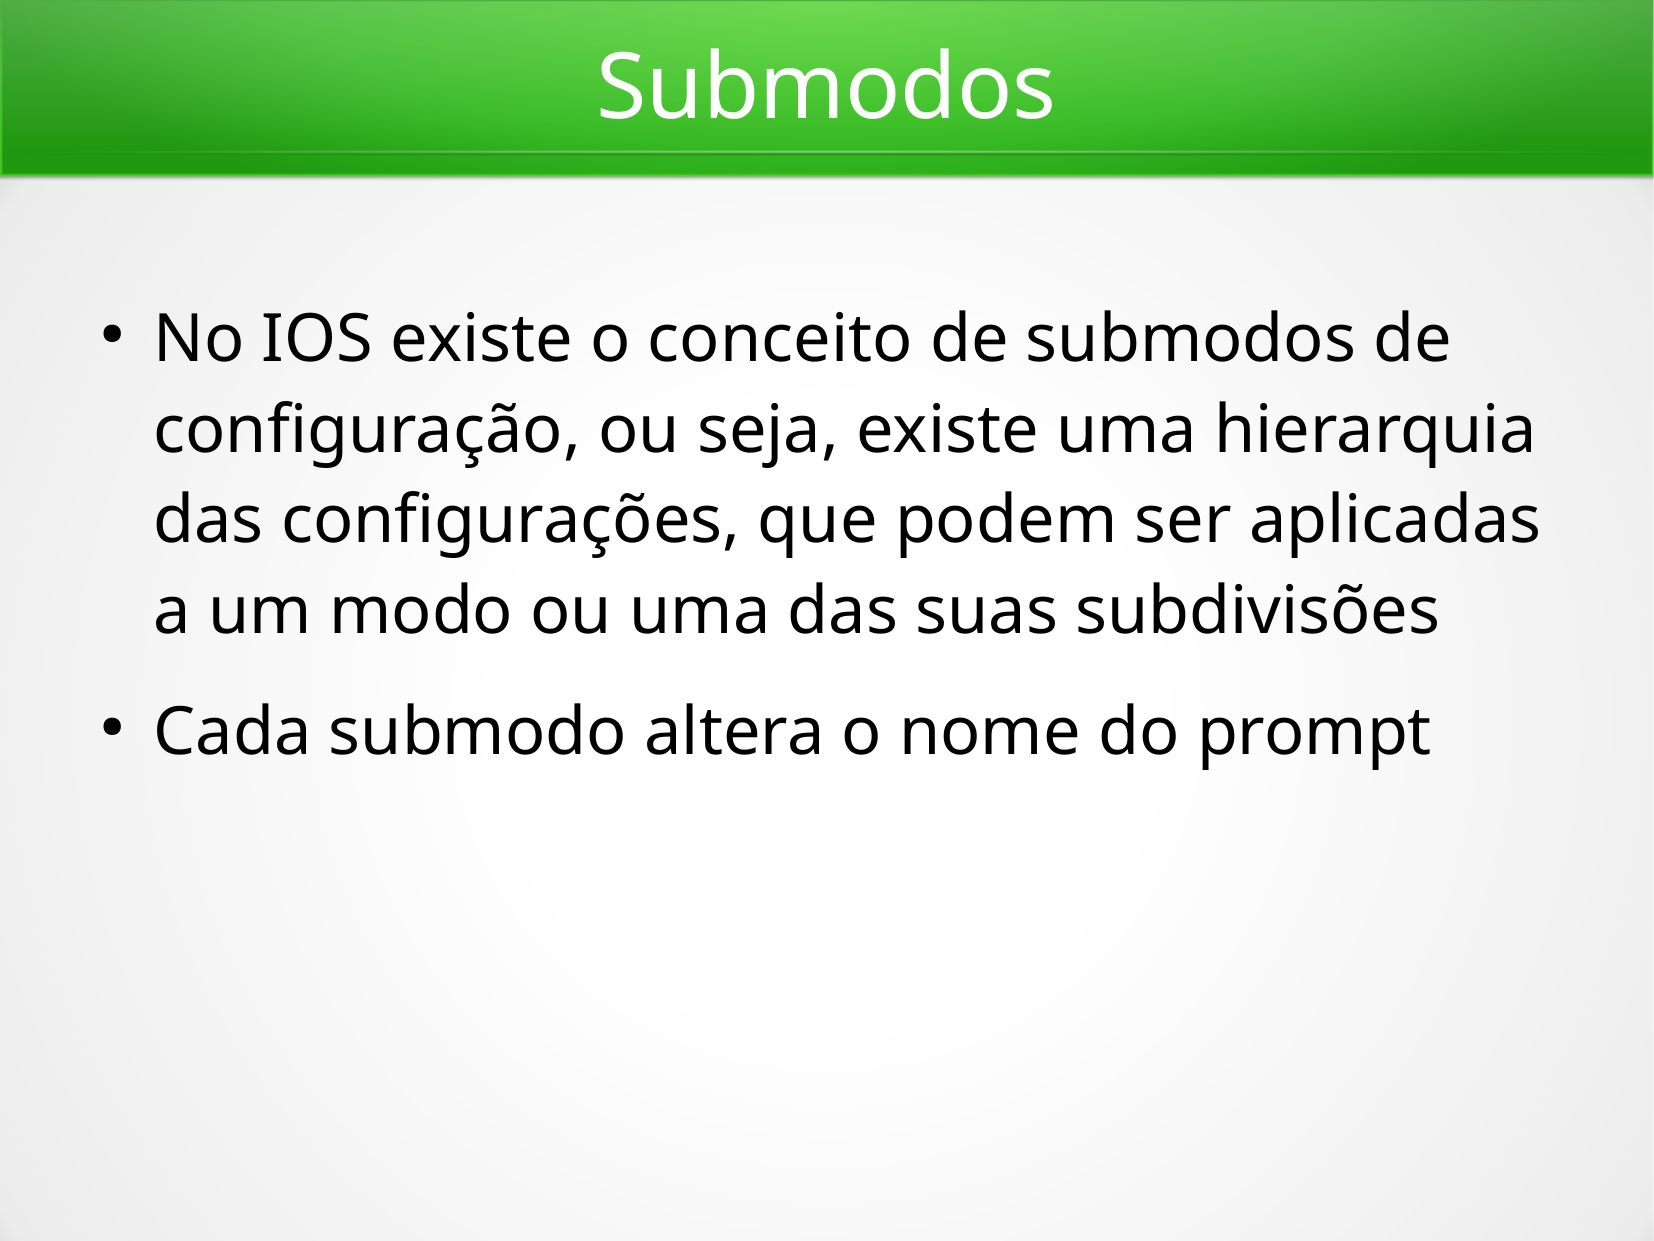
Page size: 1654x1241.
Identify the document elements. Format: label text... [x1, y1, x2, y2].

list No IOS existe o conceito de submodos de configuração, ou seja, existe uma hierarquia das configurações, que podem ser aplicadas a um modo ou uma das suas subdivisões Cada submodo altera o nome do prompt [82, 290, 1571, 1010]
title Submodos [82, 11, 1571, 154]
picture [0, 0, 1654, 1241]
